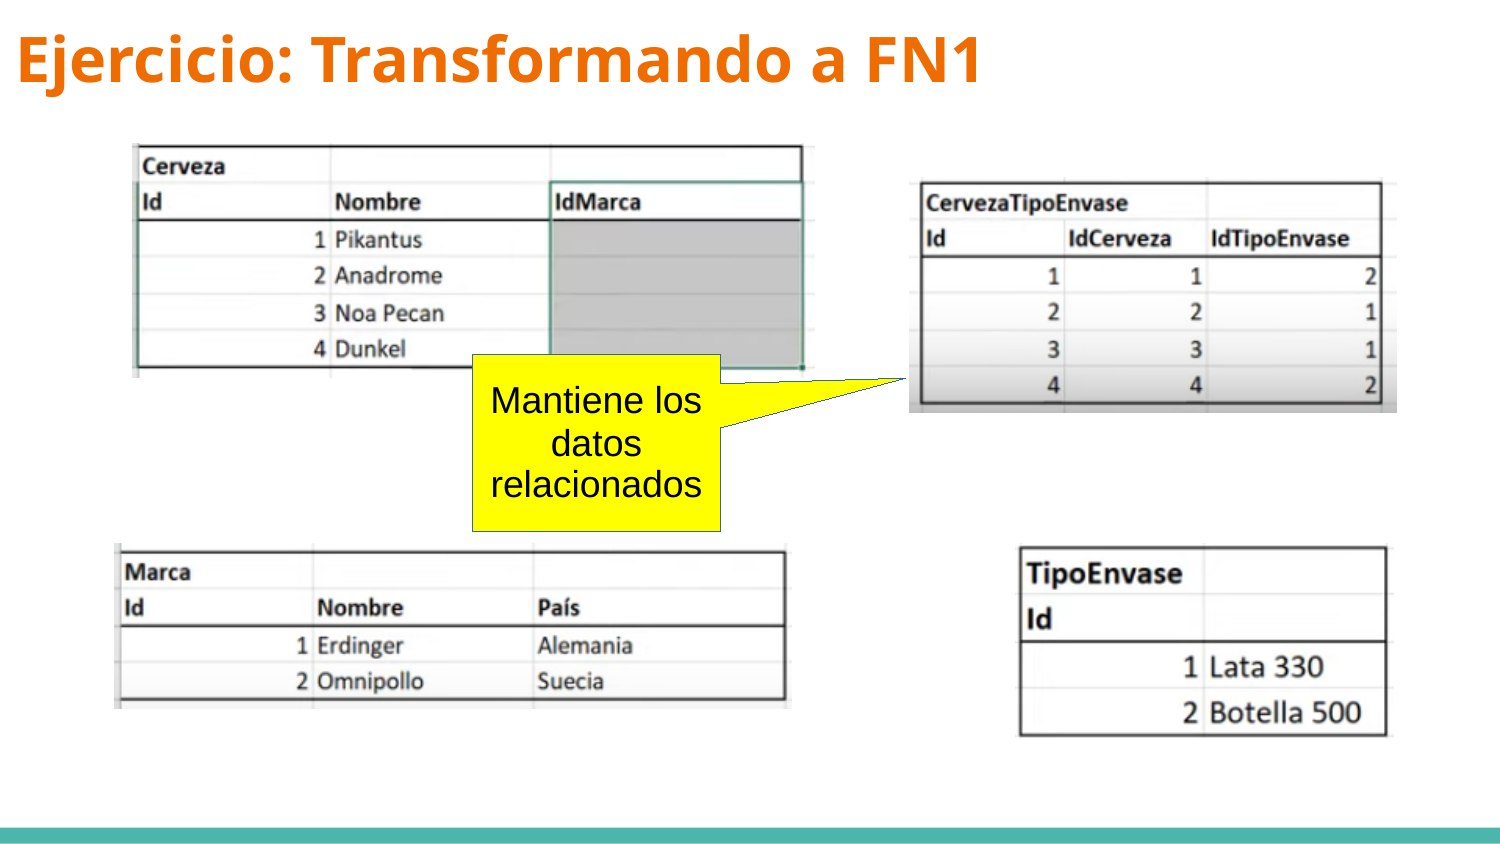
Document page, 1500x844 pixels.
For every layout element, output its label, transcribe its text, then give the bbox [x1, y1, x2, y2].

picture [132, 143, 815, 378]
picture [909, 177, 1397, 414]
title Ejercicio: Transformando a FN1 [0, 0, 1398, 116]
text_box Mantiene los datos relacionados [472, 354, 906, 532]
picture [114, 543, 792, 709]
picture [1015, 543, 1394, 739]
